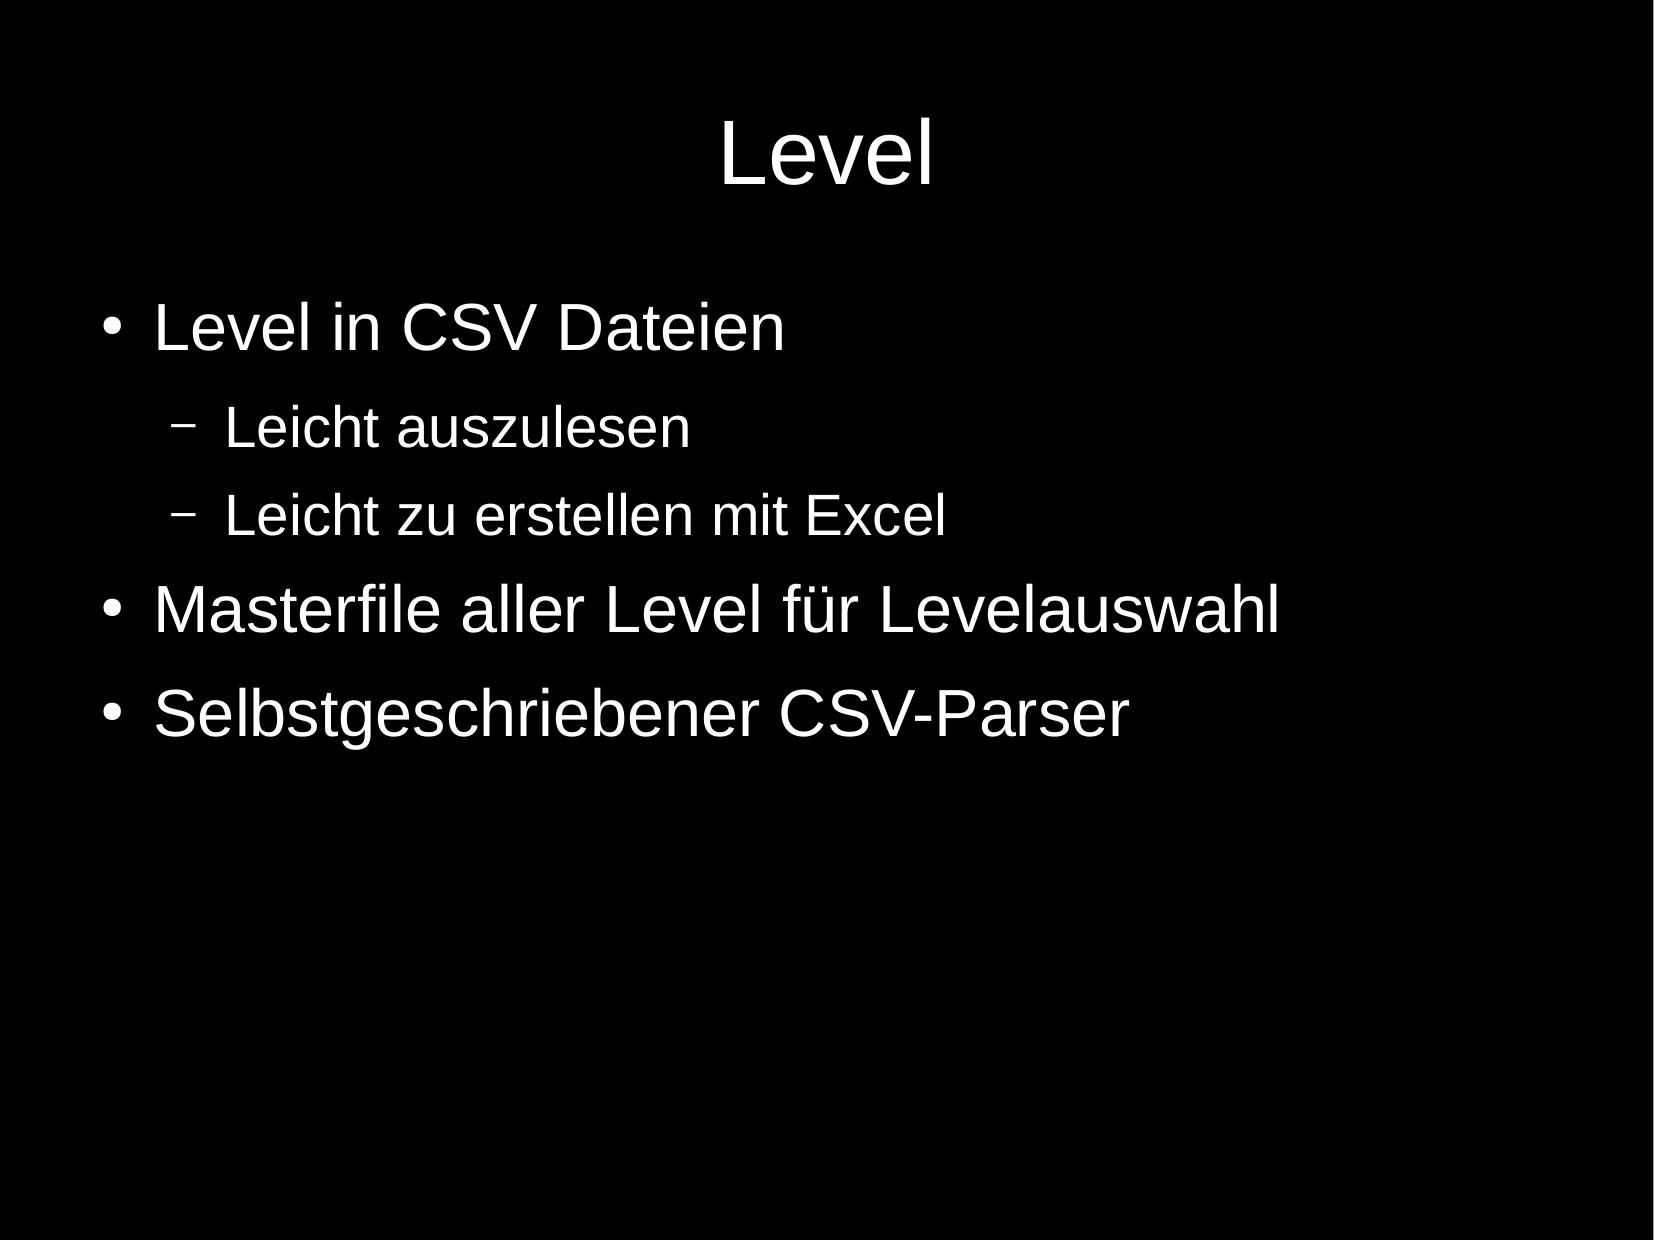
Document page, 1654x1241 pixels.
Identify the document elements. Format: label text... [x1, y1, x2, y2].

title Level [82, 49, 1571, 257]
list Level in CSV Dateien Leicht auszulesen Leicht zu erstellen mit Excel Masterfile aller Level für Levelauswahl Selbstgeschriebener CSV-Parser [82, 290, 1571, 1010]
